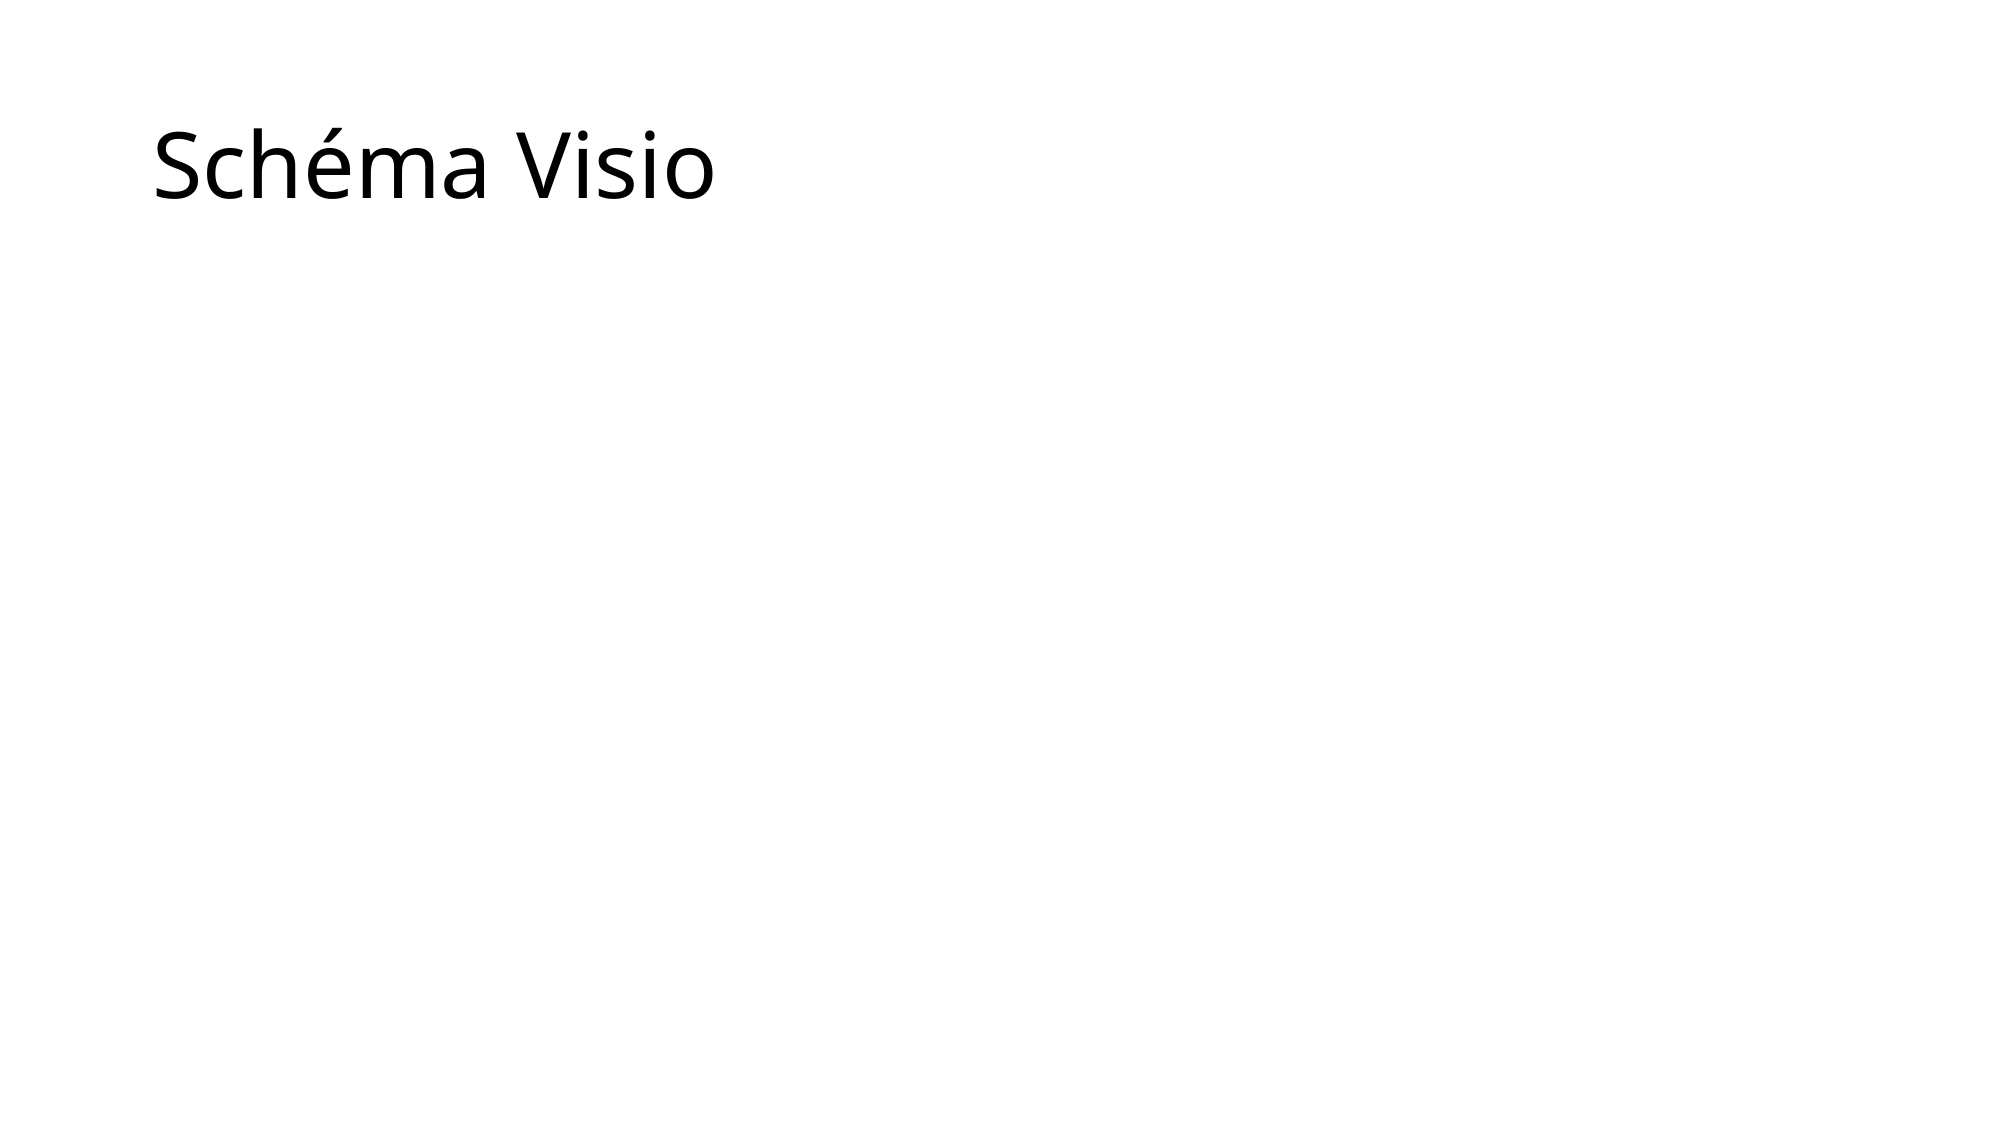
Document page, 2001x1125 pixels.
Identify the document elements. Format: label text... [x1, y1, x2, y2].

title Schéma Visio [137, 59, 1863, 278]
